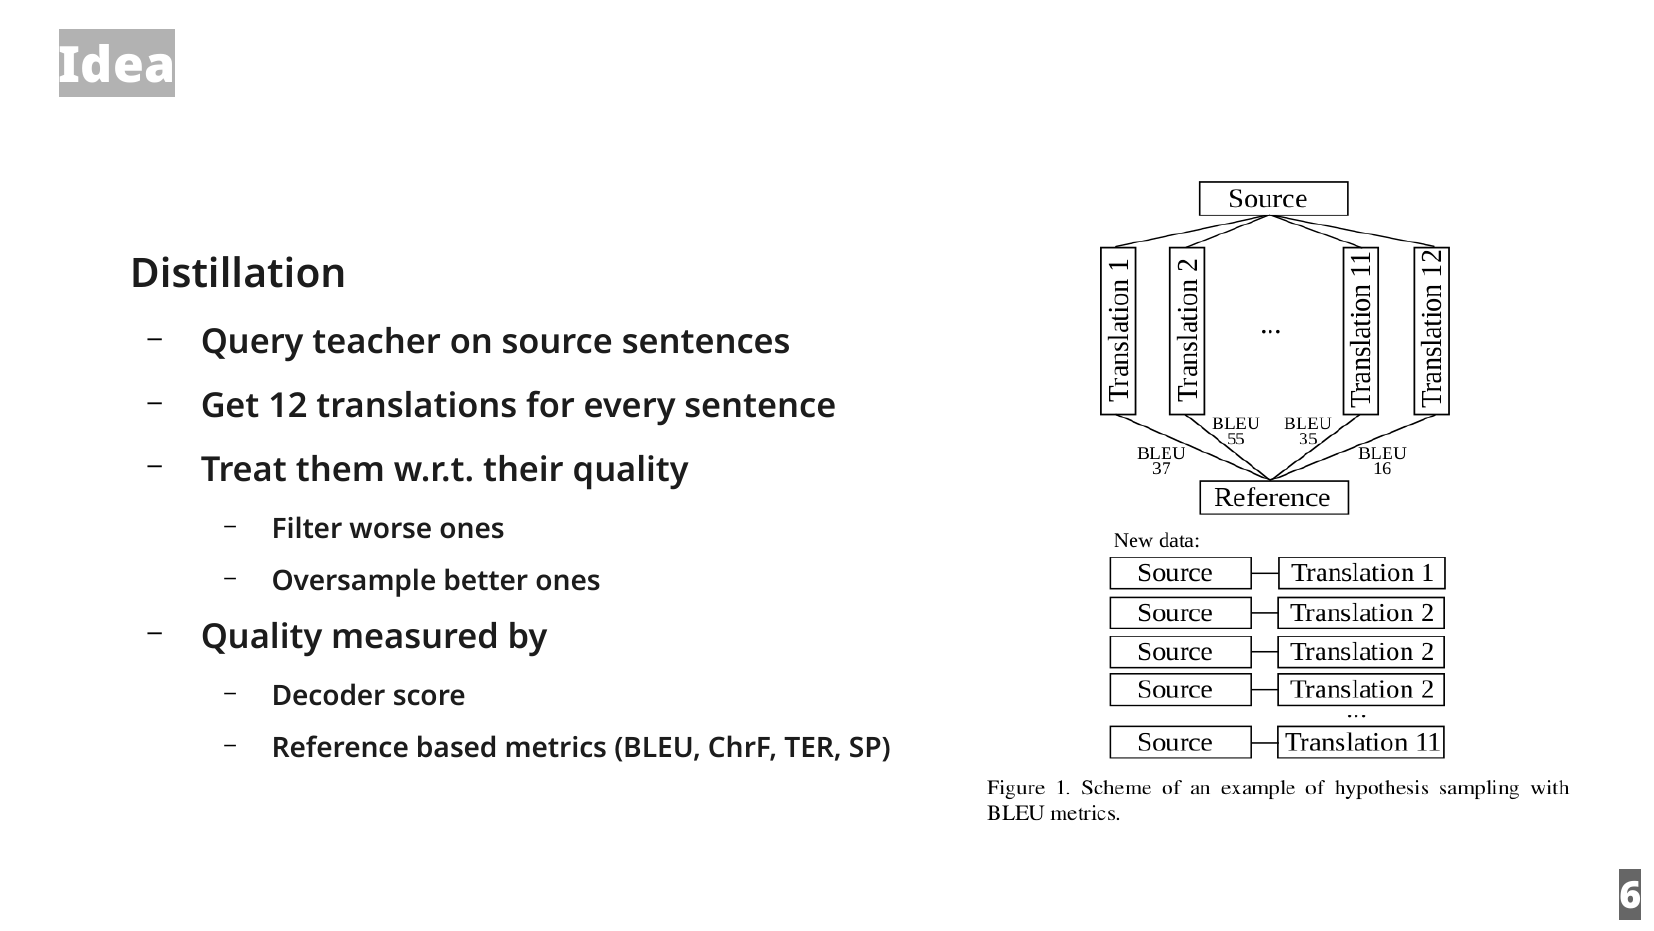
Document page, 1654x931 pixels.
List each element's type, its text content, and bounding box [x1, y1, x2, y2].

title Idea [59, 0, 1595, 98]
list Distillation Query teacher on source sentences Get 12 translations for every sentence Treat them w.r.t. their quality Filter worse ones Oversample better ones Quality measured by Decoder score Reference based metrics (BLEU, ChrF, TER, SP) [59, 243, 978, 820]
picture [978, 163, 1579, 829]
